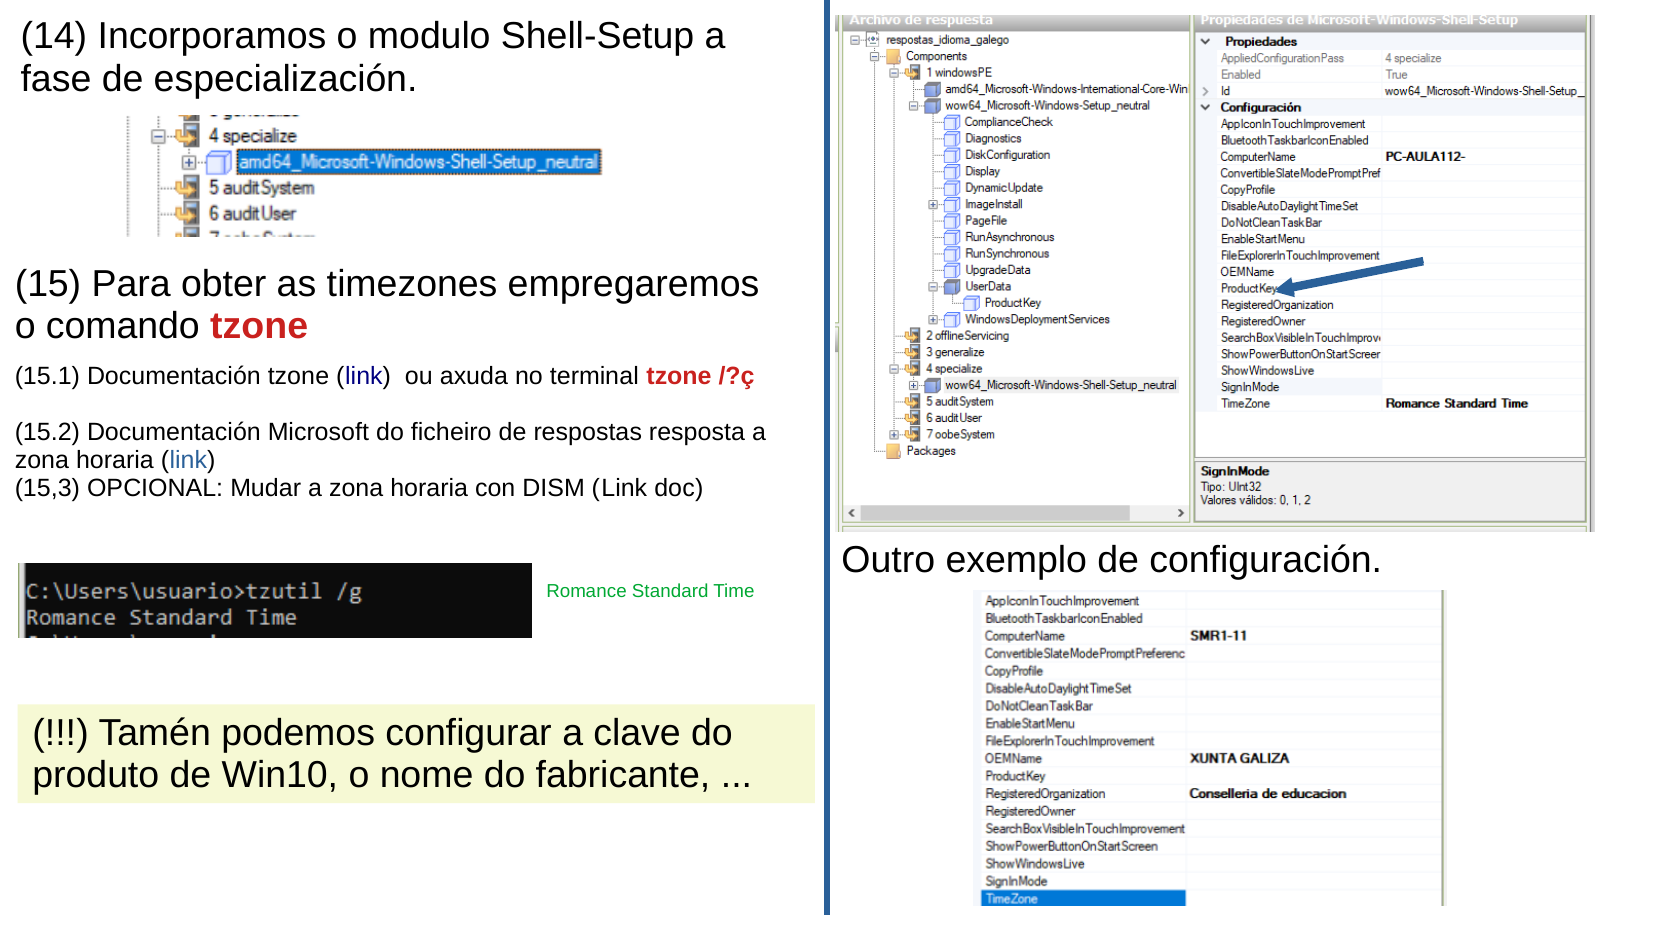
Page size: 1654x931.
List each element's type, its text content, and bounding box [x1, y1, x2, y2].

text_box Romance Standard Time [531, 573, 827, 640]
text_box (!!!) Tamén podemos configurar a clave do produto de Win10, o nome do fabricante, ... [17, 704, 815, 804]
text_box (15) Para obter as timezones empregaremos o comando tzone [0, 255, 798, 354]
picture [18, 563, 532, 638]
picture [973, 631, 1447, 906]
picture [835, 15, 1595, 531]
text_box Outro exemplo de configuración. [826, 531, 1625, 631]
picture [98, 115, 680, 237]
text_box (14) Incorporamos o modulo Shell-Setup a fase de especialización. [5, 7, 804, 119]
text_box (15.1) Documentación tzone (link) ou axuda no terminal tzone /?ç (15.2) Documentación Microsoft do ficheiro de respostas resposta a zona horaria (link) (15,3) OPCIONAL: Mudar a zona horaria con DISM (Link doc) [0, 354, 798, 552]
